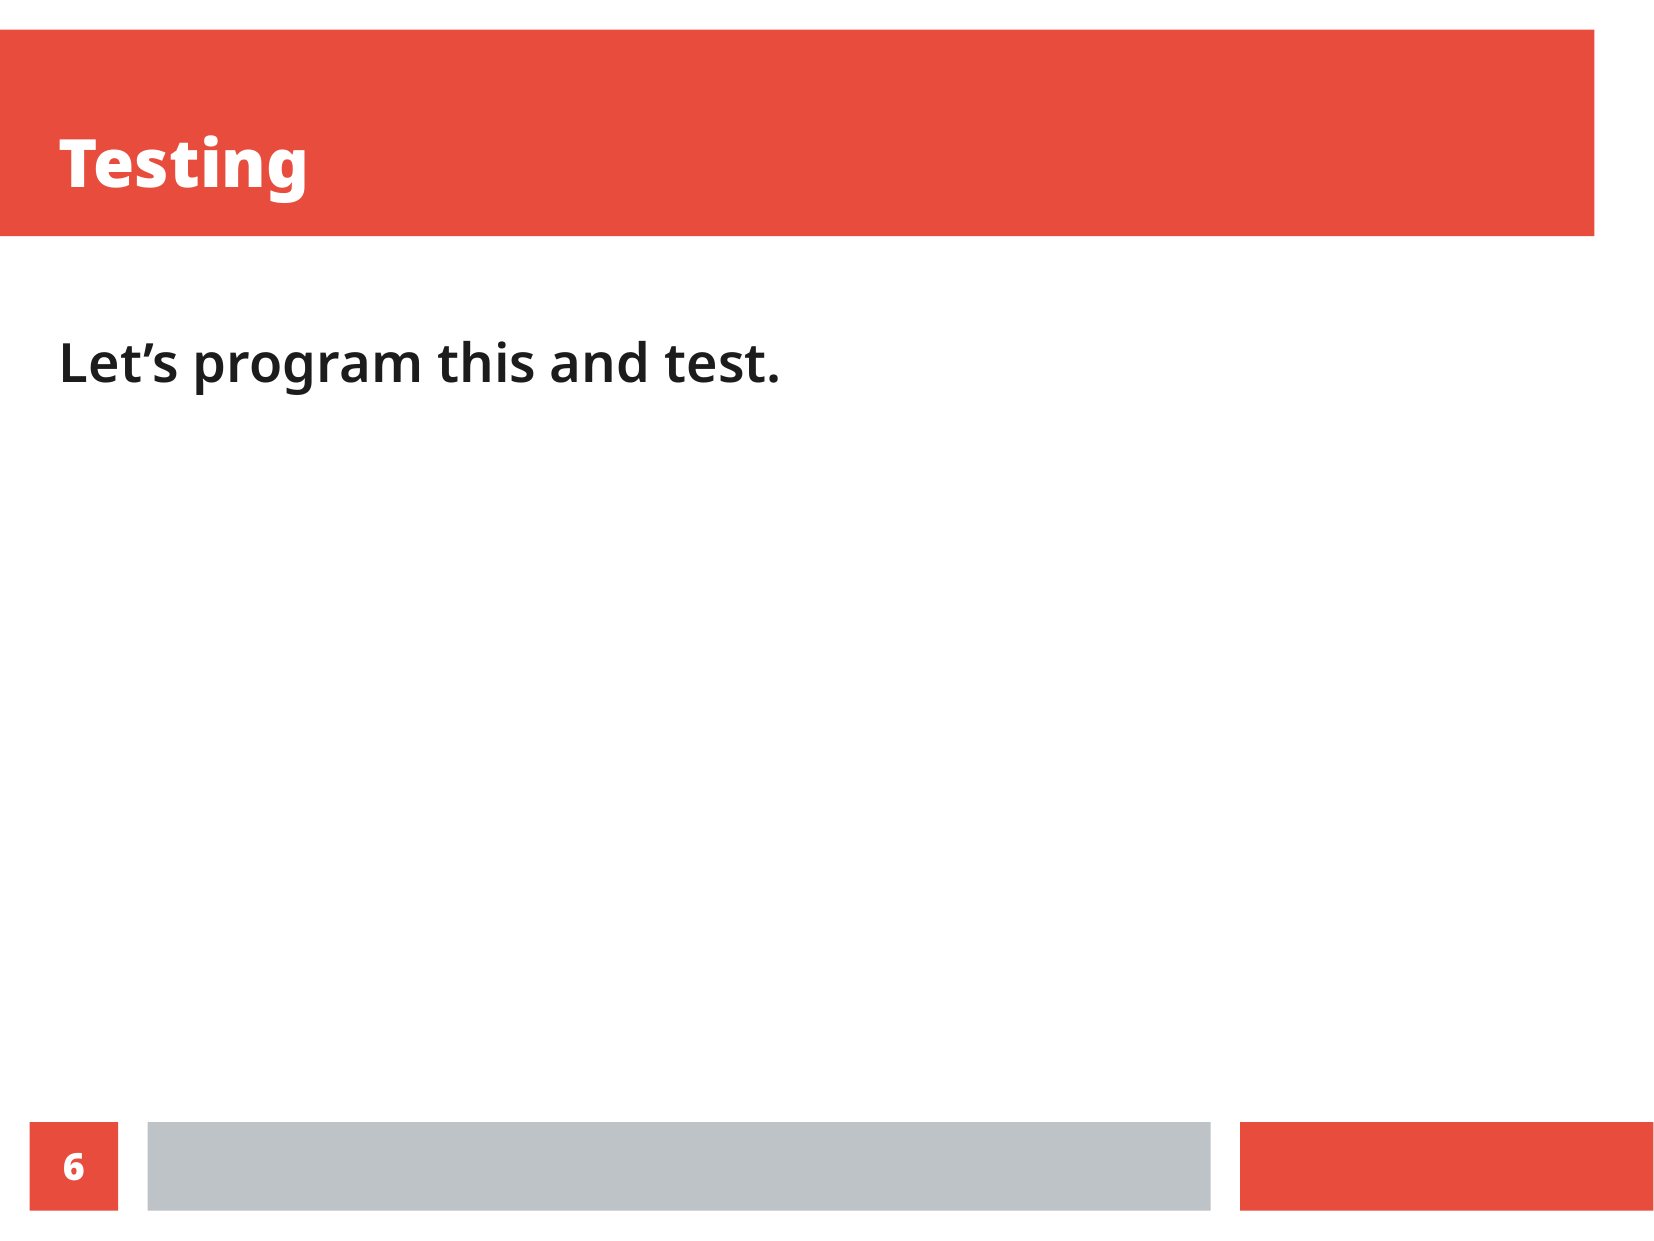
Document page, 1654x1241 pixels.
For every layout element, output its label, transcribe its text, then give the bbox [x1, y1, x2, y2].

list Let’s program this and test. [59, 324, 1565, 1093]
title Testing [59, 59, 1595, 207]
